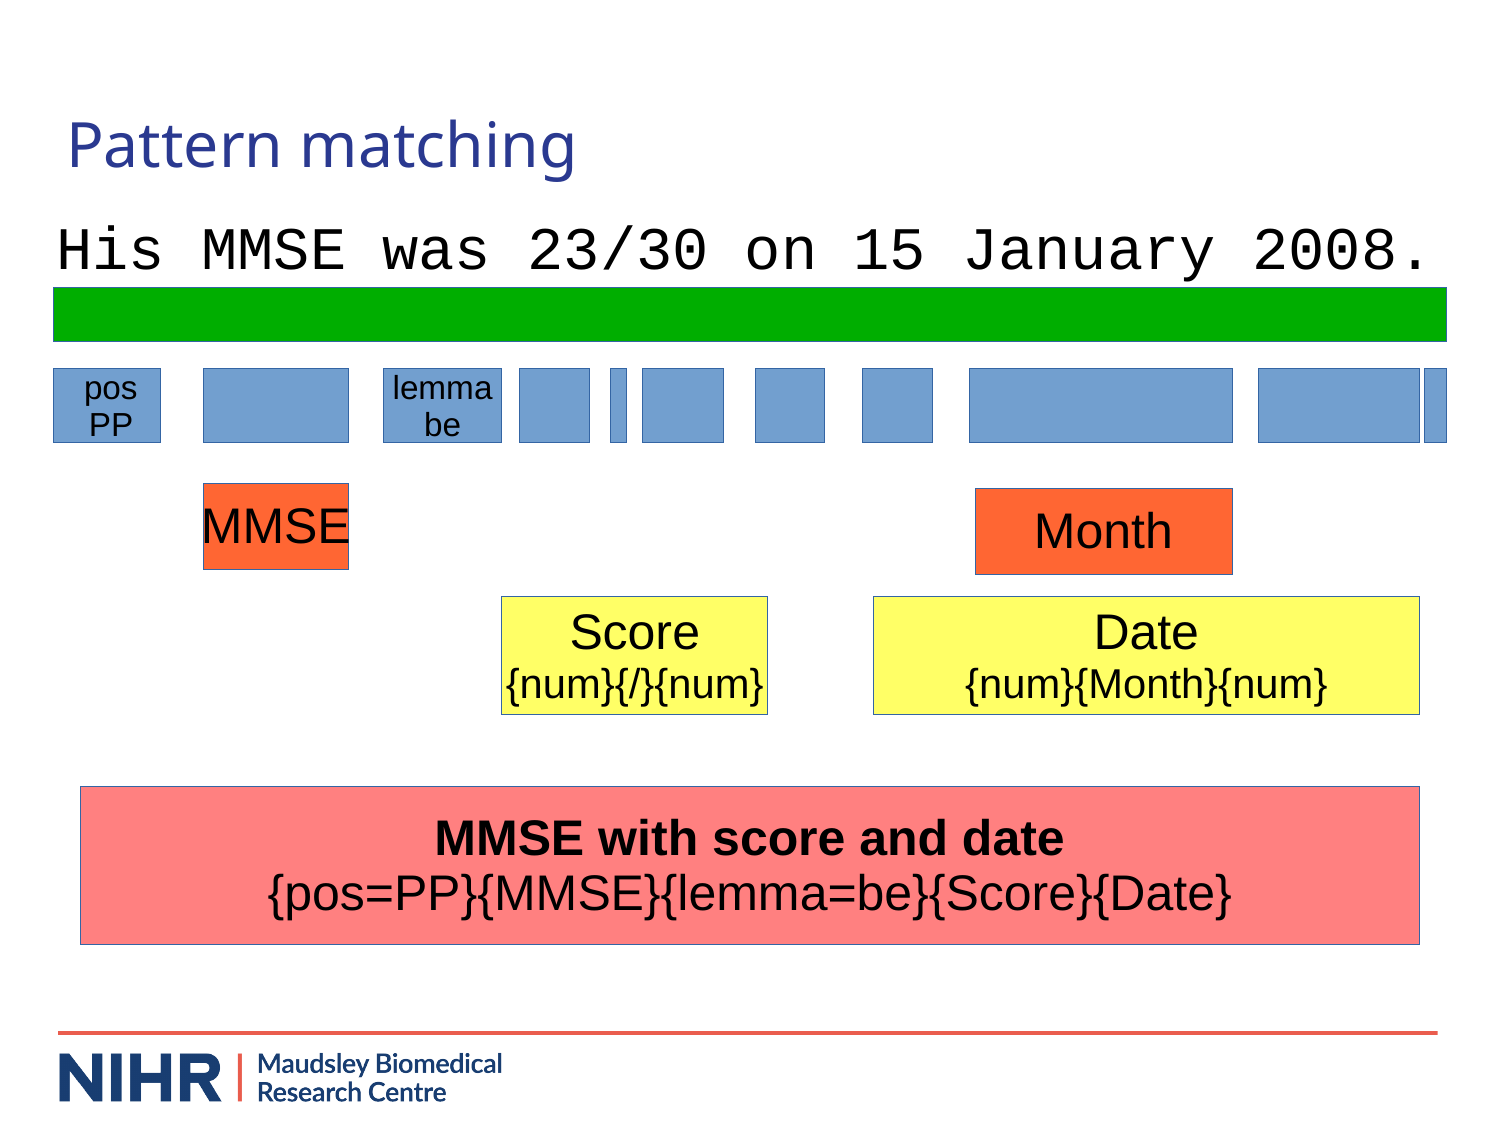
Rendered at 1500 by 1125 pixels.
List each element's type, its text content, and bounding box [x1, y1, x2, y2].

text_box Month [975, 488, 1233, 575]
text_box [755, 368, 825, 443]
text_box [53, 368, 69, 443]
text_box lemma be [377, 362, 526, 489]
text_box [203, 368, 349, 443]
picture [29, 1018, 531, 1125]
text_box His MMSE was 23/30 on 15 January 2008. [41, 211, 1457, 311]
text_box MMSE with score and date {pos=PP}{MMSE}{lemma=be}{Score}{Date} [80, 786, 1420, 945]
text_box [526, 368, 590, 443]
text_box [969, 368, 1233, 443]
text_box [610, 368, 627, 443]
text_box Score {num}{/}{num} [501, 596, 768, 715]
text_box [642, 368, 724, 443]
text_box [53, 311, 1447, 342]
text_box MMSE [203, 483, 349, 570]
text_box [1258, 368, 1420, 443]
text_box [862, 368, 933, 443]
text_box Date {num}{Month}{num} [873, 596, 1420, 715]
title Pattern matching [51, 89, 1449, 223]
text_box [1424, 368, 1447, 443]
text_box pos PP [69, 362, 177, 462]
